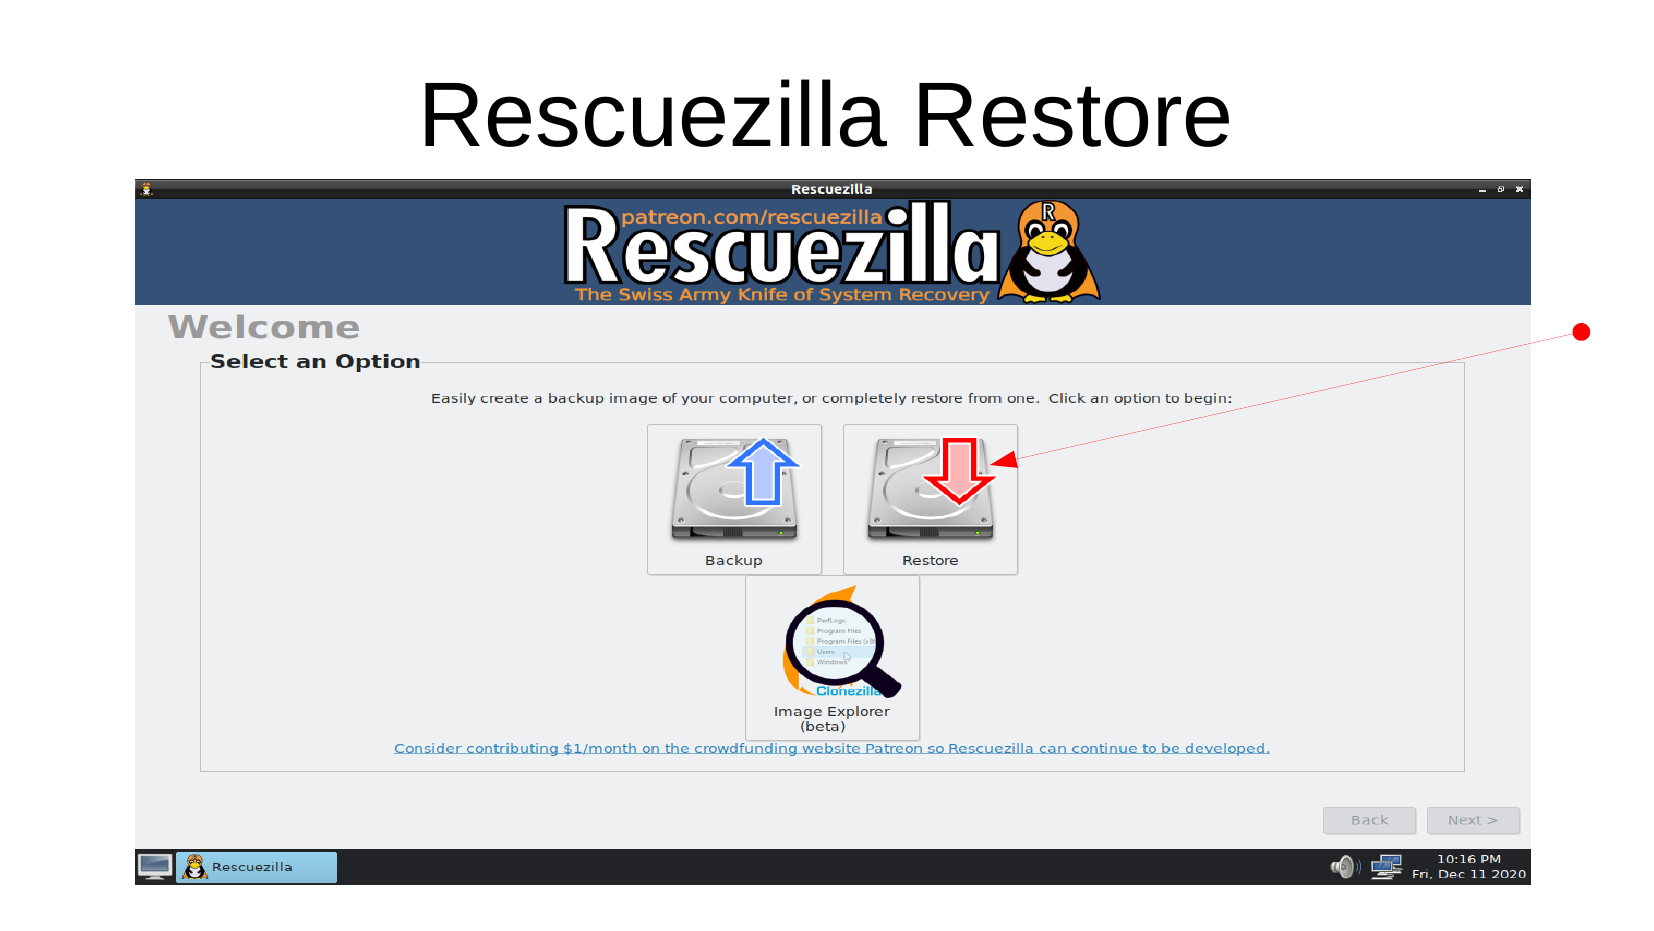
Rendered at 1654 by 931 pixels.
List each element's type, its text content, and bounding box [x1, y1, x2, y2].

title Rescuezilla Restore [82, 37, 1571, 193]
picture [135, 179, 1531, 886]
